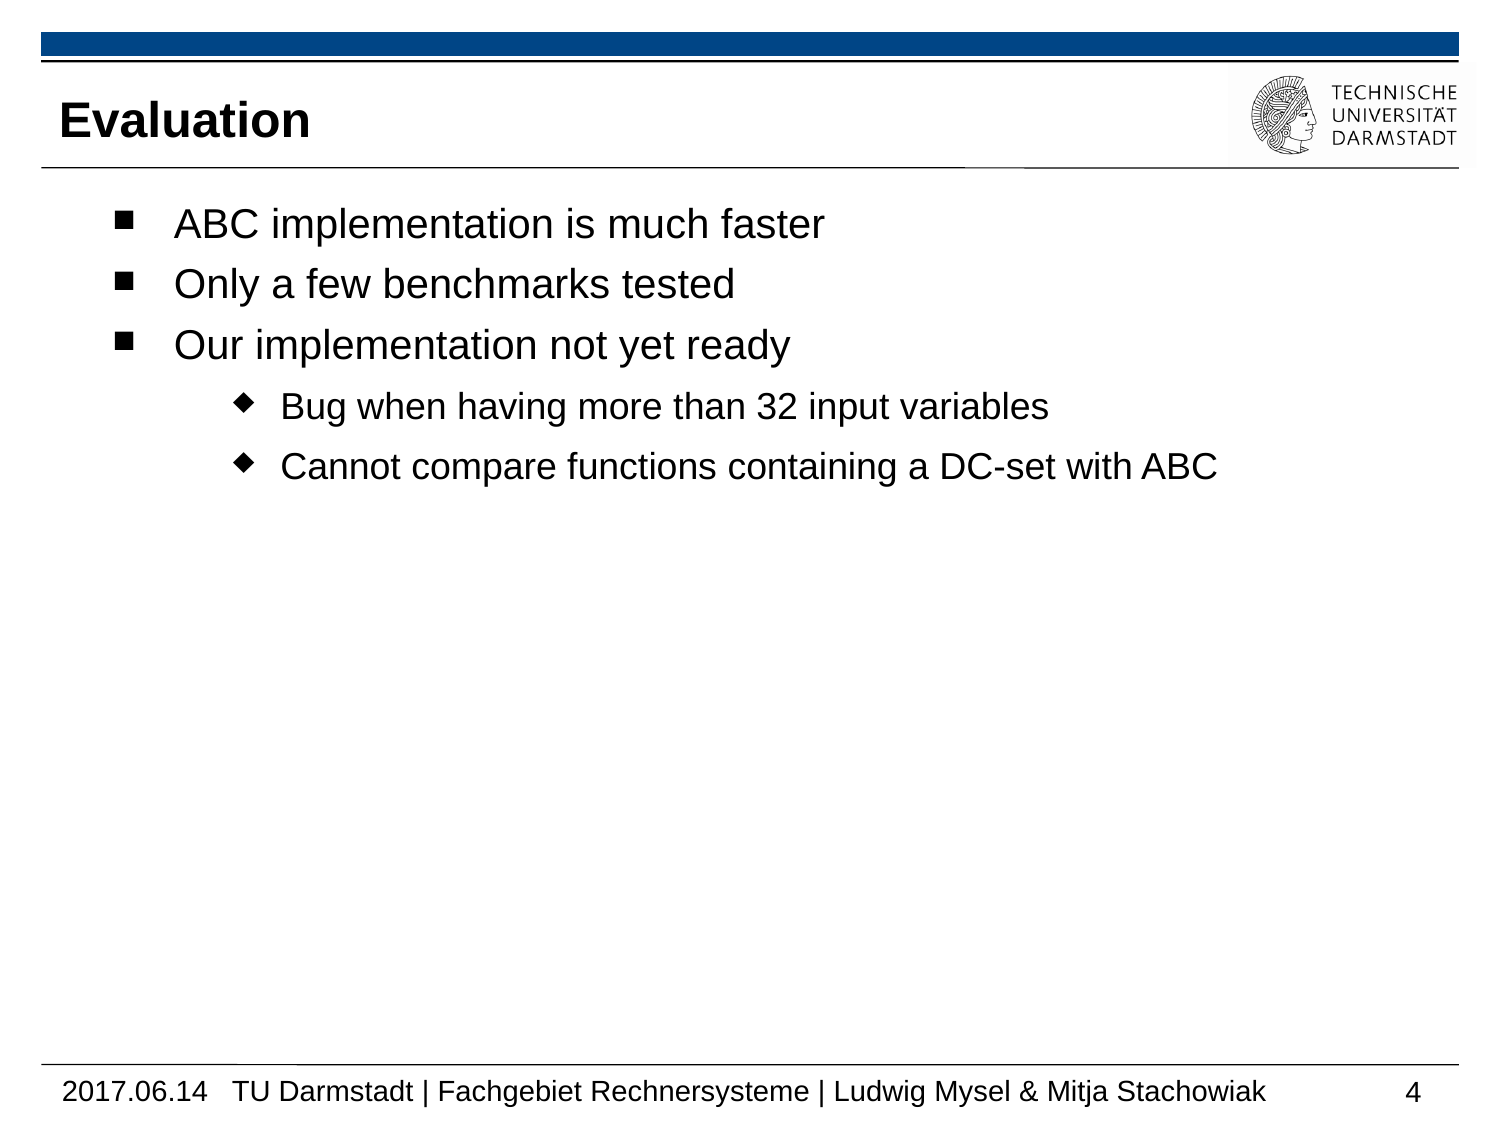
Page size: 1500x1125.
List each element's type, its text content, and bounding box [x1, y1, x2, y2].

list ABC implementation is much faster Only a few benchmarks tested Our implementation not yet ready Bug when having more than 32 input variables Cannot compare functions containing a DC-set with ABC [41, 189, 1459, 1060]
title Evaluation [58, 80, 1187, 154]
picture [1228, 62, 1477, 168]
